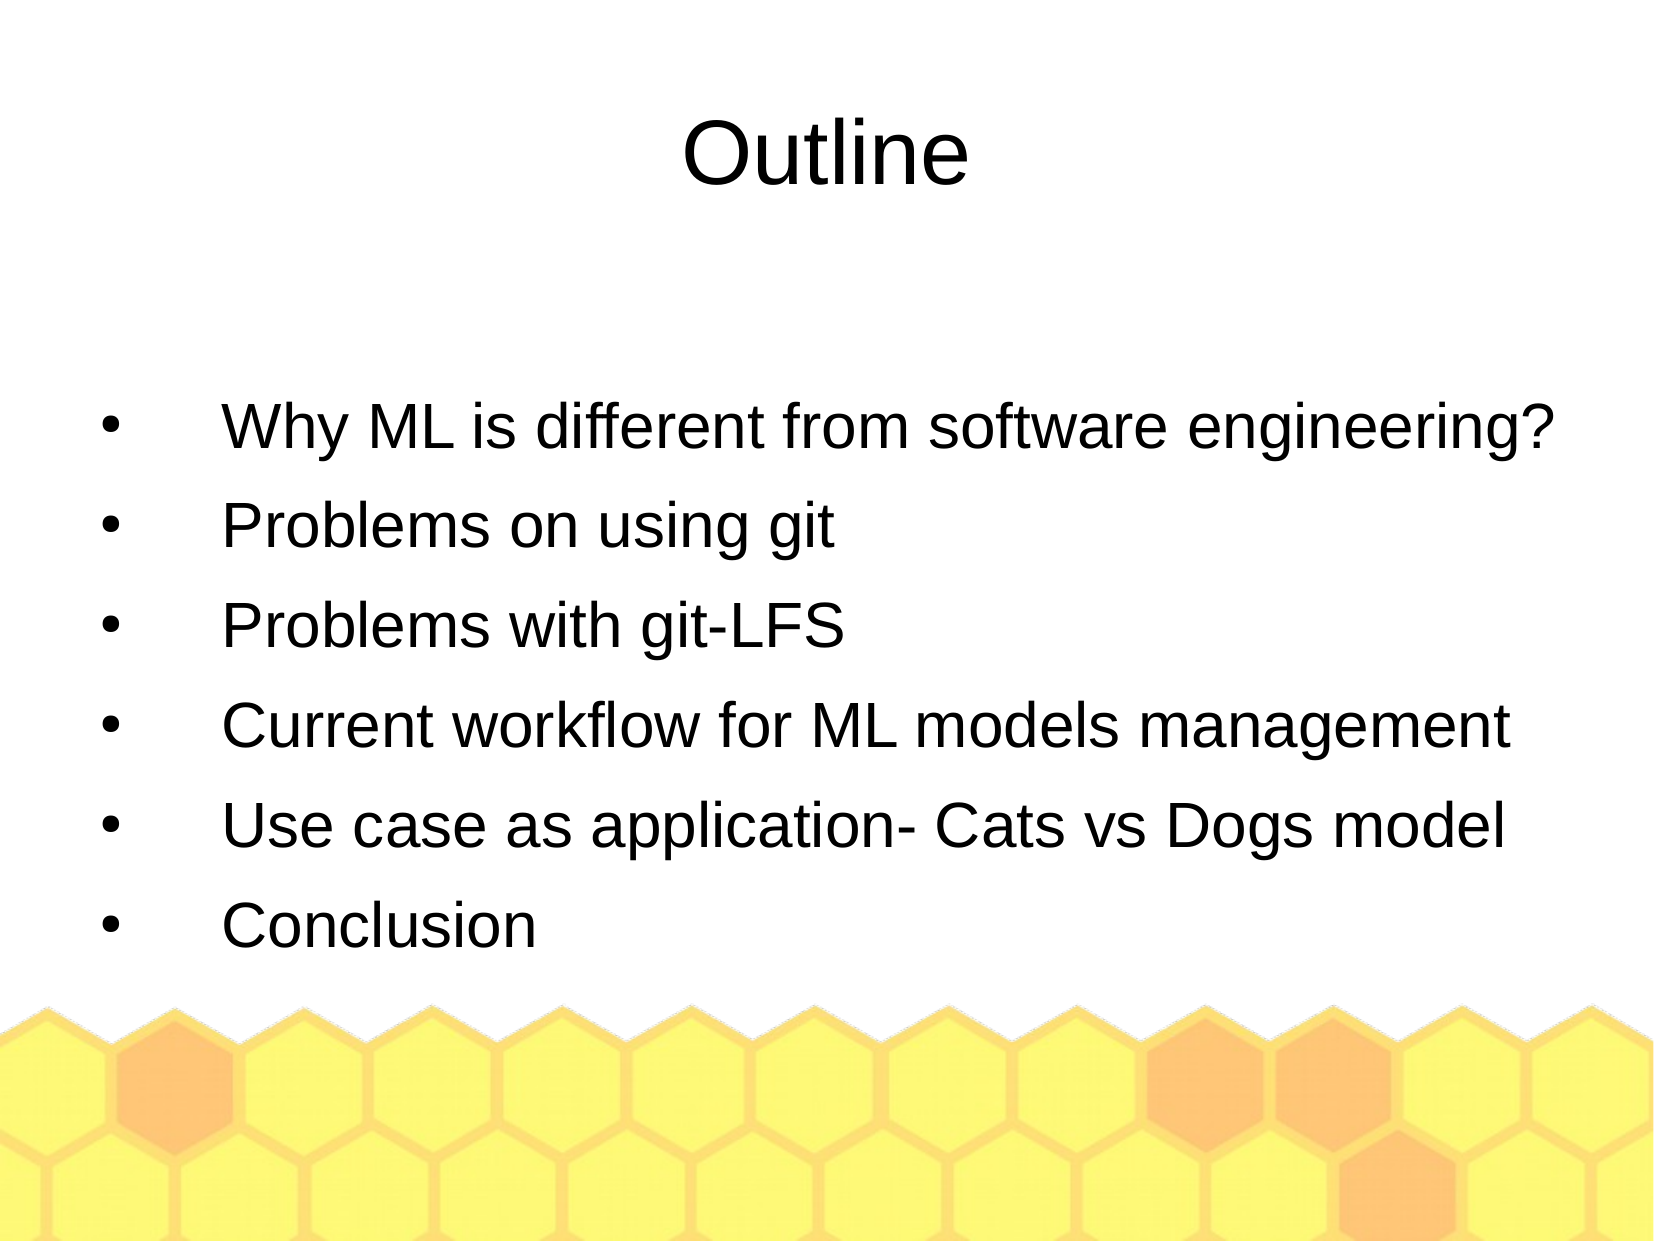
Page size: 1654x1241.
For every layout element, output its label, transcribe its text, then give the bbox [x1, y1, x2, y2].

list Why ML is different from software engineering? Problems on using git Problems with git-LFS Current workflow for ML models management Use case as application- Cats vs Dogs model Conclusion [82, 290, 1571, 1010]
title Outline [82, 49, 1571, 257]
picture [0, 1001, 1654, 1241]
